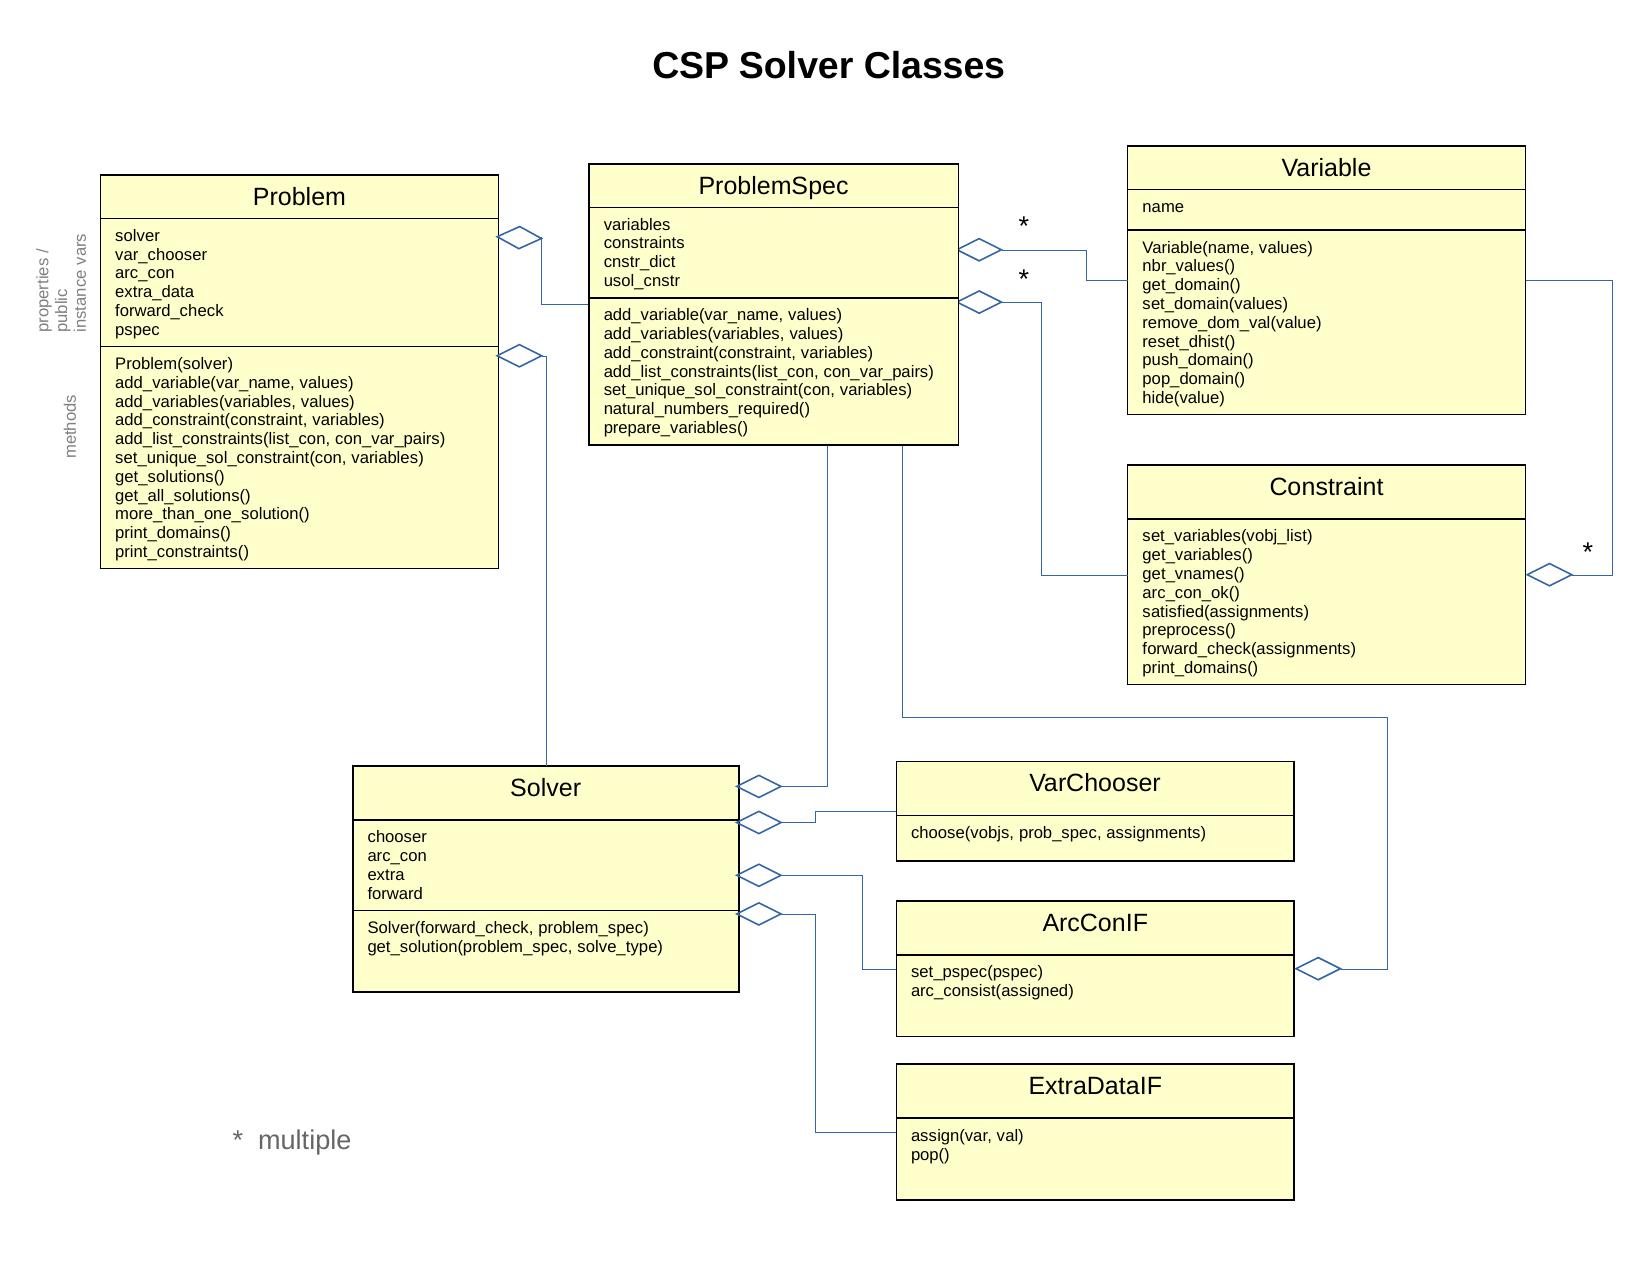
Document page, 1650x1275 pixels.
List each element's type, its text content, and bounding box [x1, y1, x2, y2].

table_header Problem [101, 176, 498, 218]
table_cell solver var_chooser arc_con extra_data forward_check pspec [101, 219, 498, 346]
table_cell add_variable(var_name, values) add_variables(variables, values) add_constraint(constraint, variables) add_list_constraints(list_con, con_var_pairs) set_unique_sol_constraint(con, variables) natural_numbers_required() prepare_variables() [590, 299, 958, 444]
text_box * [1003, 203, 1049, 249]
table_header Variable [1128, 147, 1525, 189]
table_cell chooser arc_con extra forward [354, 821, 738, 910]
table_cell Problem(solver) add_variable(var_name, values) add_variables(variables, values) add_constraint(constraint, variables) add_list_constraints(list_con, con_var_pairs) set_unique_sol_constraint(con, variables) get_solutions() get_all_solutions() more_than_one_solution() print_domains() print_constraints() [101, 347, 498, 568]
table_header Solver [354, 767, 738, 819]
table_header ArcConIF [897, 902, 1293, 954]
table_cell name [1128, 190, 1525, 229]
table_cell Variable(name, values) nbr_values() get_domain() set_domain(values) remove_dom_val(value) reset_dhist() push_domain() pop_domain() hide(value) [1128, 231, 1525, 414]
text_box * multiple [217, 1117, 367, 1163]
table_header ProblemSpec [590, 165, 958, 207]
table_header Constraint [1128, 466, 1525, 518]
text_box properties / public instance vars [25, 197, 97, 348]
text_box * [1003, 256, 1056, 302]
table_cell variables constraints cnstr_dict usol_cnstr [590, 208, 958, 297]
table_header VarChooser [897, 762, 1293, 815]
text_box methods [53, 379, 87, 474]
text_box CSP Solver Classes [637, 37, 1021, 95]
table_cell assign(var, val) pop() [897, 1119, 1293, 1199]
table_cell Solver(forward_check, problem_spec) get_solution(problem_spec, solve_type) [354, 911, 738, 991]
table_header ExtraDataIF [897, 1065, 1293, 1117]
table_cell set_variables(vobj_list) get_variables() get_vnames() arc_con_ok() satisfied(assignments) preprocess() forward_check(assignments) print_domains() [1128, 520, 1525, 684]
text_box * [1567, 529, 1613, 575]
table_cell choose(vobjs, prob_spec, assignments) [897, 816, 1293, 860]
table_cell set_pspec(pspec) arc_consist(assigned) [897, 956, 1293, 1036]
